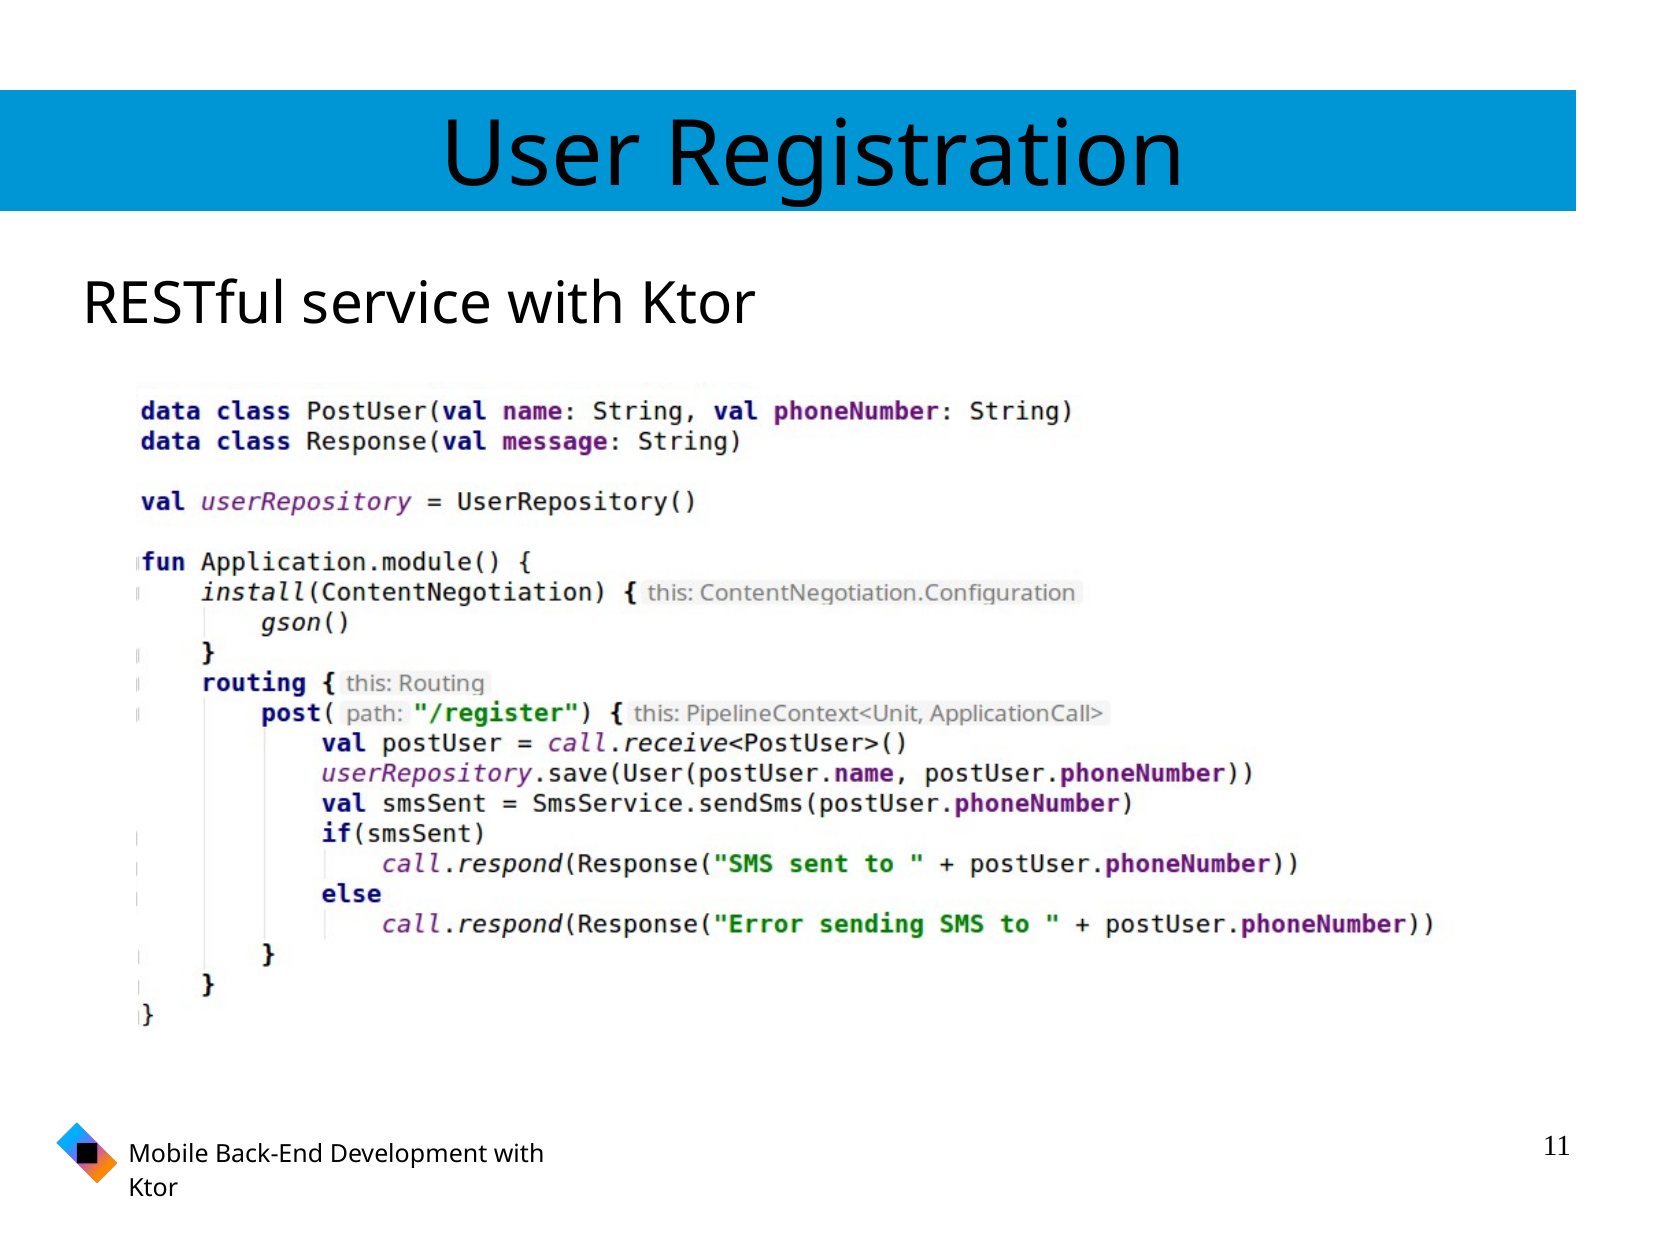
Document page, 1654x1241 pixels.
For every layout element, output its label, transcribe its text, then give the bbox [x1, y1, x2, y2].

text_box [0, 90, 82, 211]
title User Registration [82, 90, 1546, 211]
text_box Mobile Back-End Development with Ktor [113, 1128, 597, 1174]
text_box RESTful service with Ktor [82, 265, 1486, 336]
text_box [1546, 90, 1576, 211]
picture [56, 1122, 117, 1183]
picture [136, 382, 1501, 1041]
